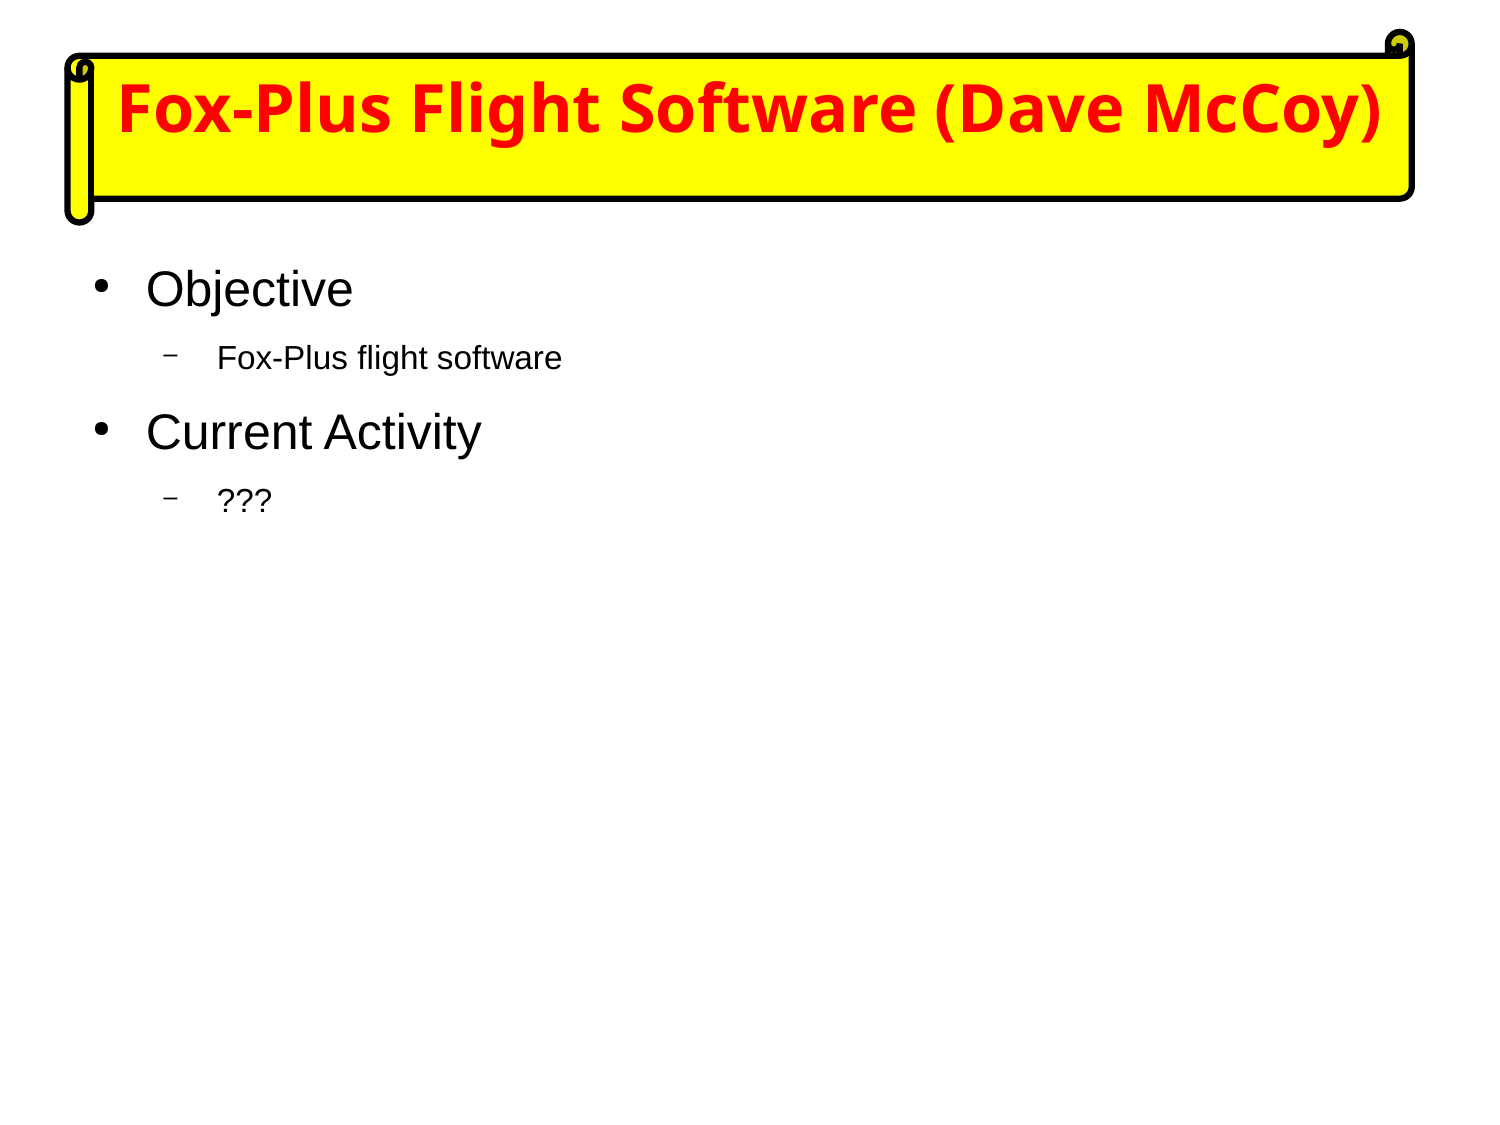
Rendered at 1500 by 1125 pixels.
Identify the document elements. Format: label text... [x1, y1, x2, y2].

text_box Fox-Plus Flight Software (Dave McCoy) [0, 58, 1500, 154]
text_box [67, 154, 1412, 223]
list Objective Fox-Plus flight software Current Activity ??? [75, 263, 1426, 916]
text_box [72, 31, 1412, 58]
